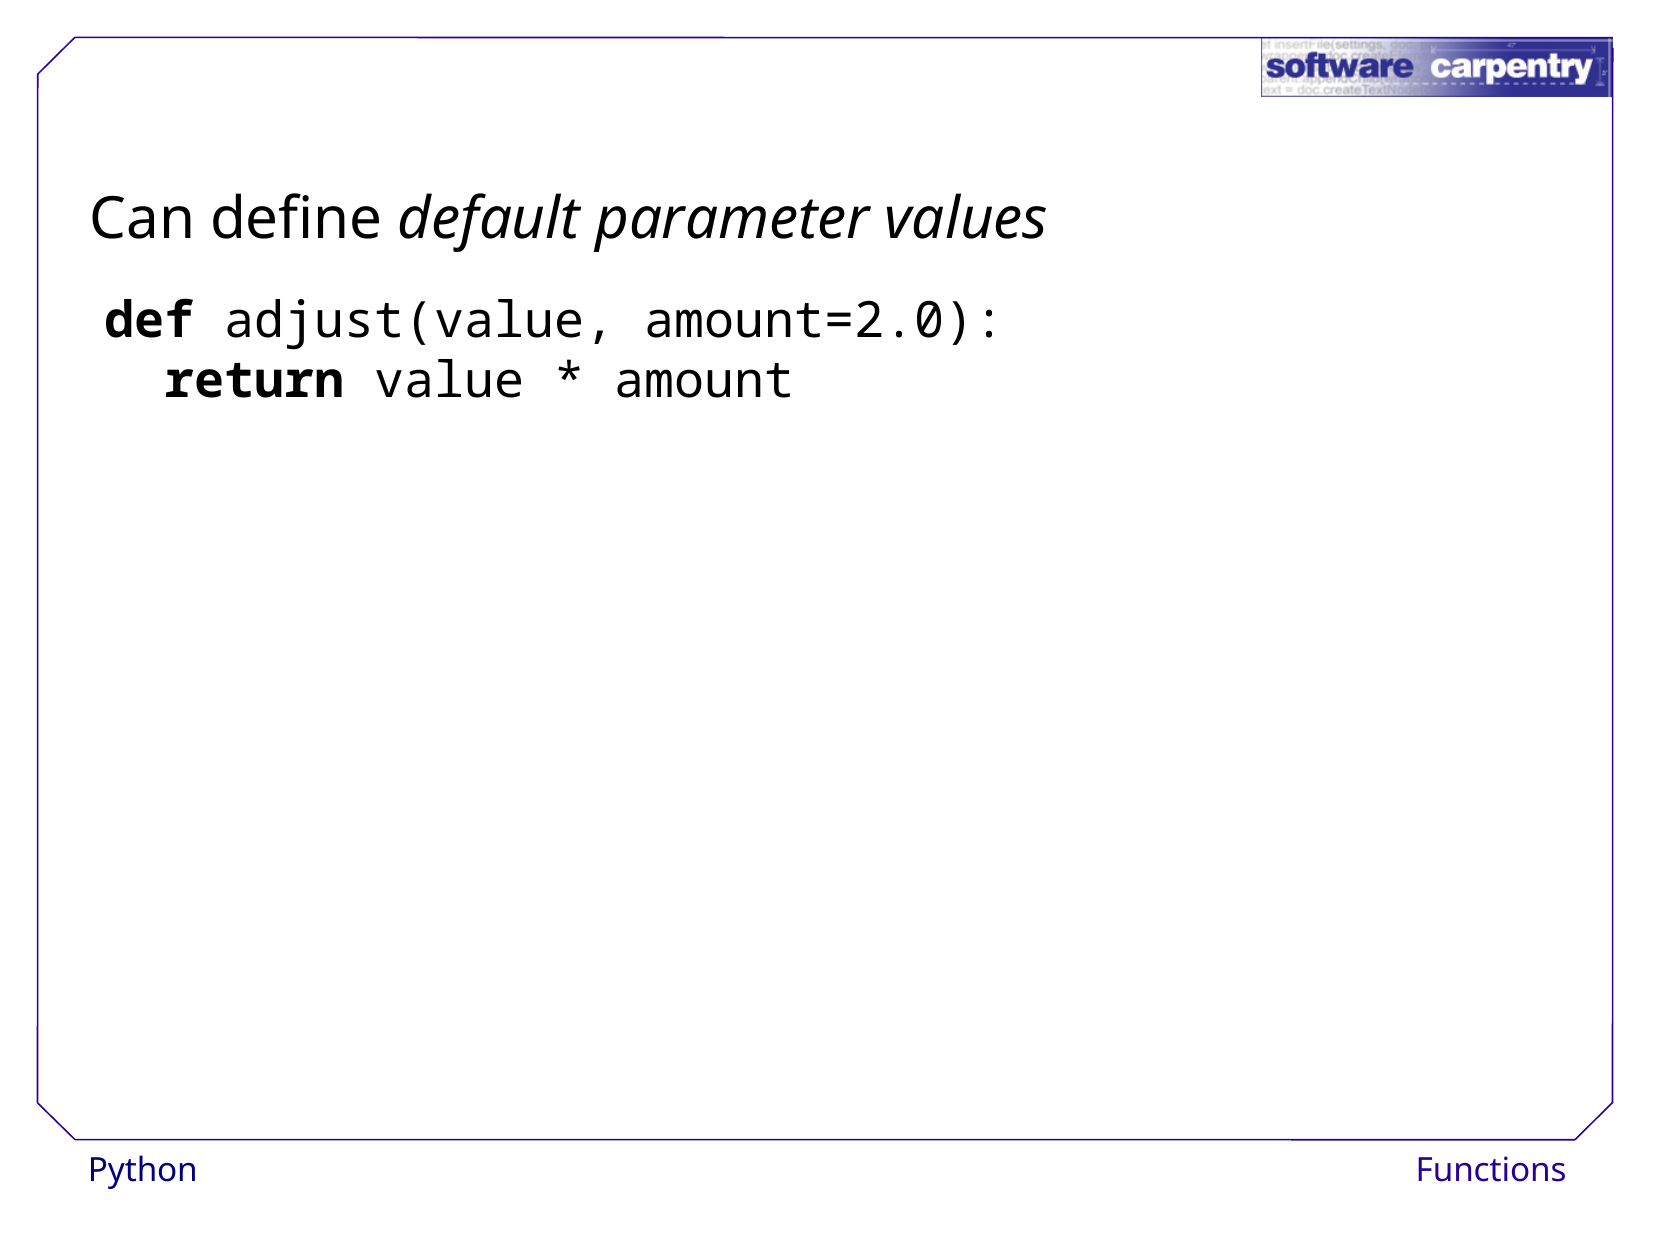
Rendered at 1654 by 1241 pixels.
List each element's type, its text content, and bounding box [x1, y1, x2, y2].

text_box def adjust(value, amount=2.0): return value * amount [89, 279, 1366, 753]
text_box Can define default parameter values [74, 138, 1214, 259]
picture [1261, 39, 1613, 97]
